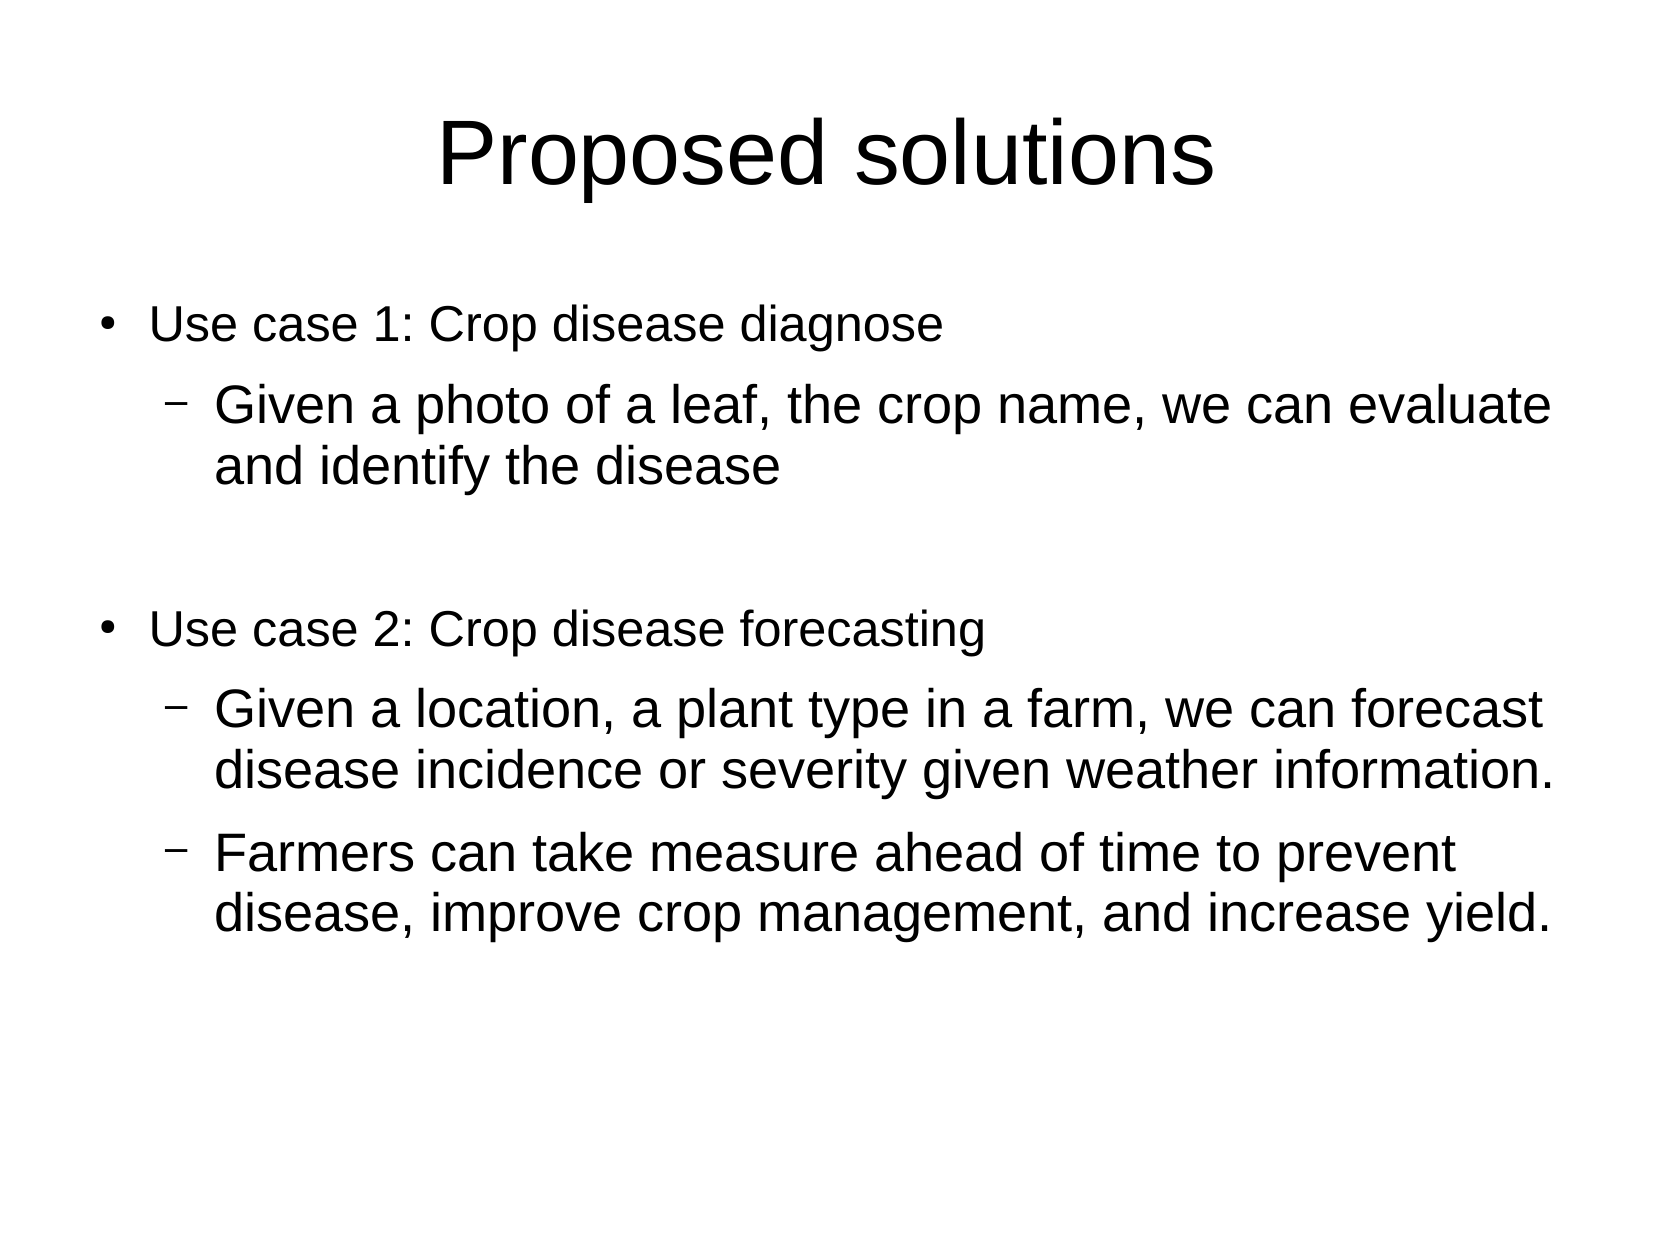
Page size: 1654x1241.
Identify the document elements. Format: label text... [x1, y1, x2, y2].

list Use case 1: Crop disease diagnose Given a photo of a leaf, the crop name, we can evaluate and identify the disease Use case 2: Crop disease forecasting Given a location, a plant type in a farm, we can forecast disease incidence or severity given weather information. Farmers can take measure ahead of time to prevent disease, improve crop management, and increase yield. [82, 296, 1571, 1016]
title Proposed solutions [82, 49, 1571, 257]
